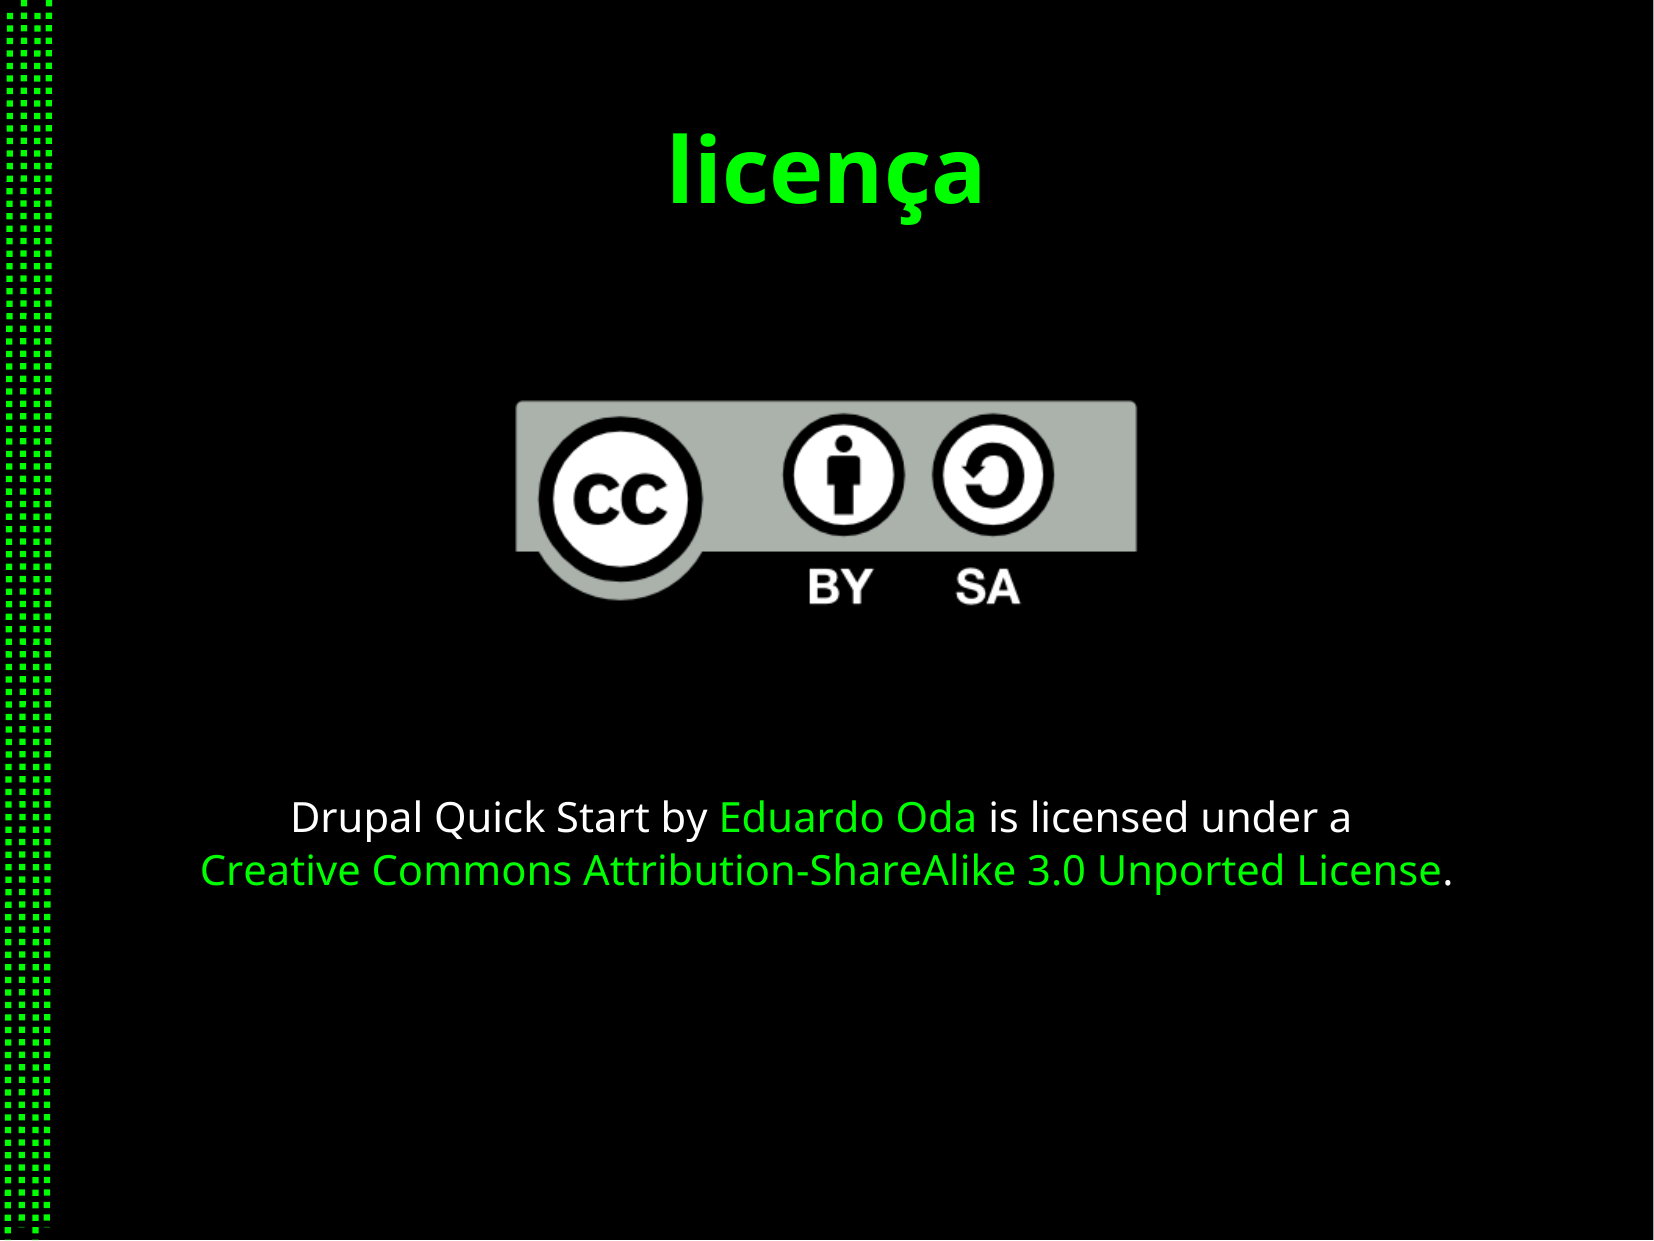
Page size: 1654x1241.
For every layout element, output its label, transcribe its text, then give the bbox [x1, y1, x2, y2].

text_box Drupal Quick Start by Eduardo Oda is licensed under a Creative Commons Attribution-ShareAlike 3.0 Unported License. [61, 783, 1592, 915]
title licença [82, 49, 1571, 257]
picture [511, 396, 1142, 618]
